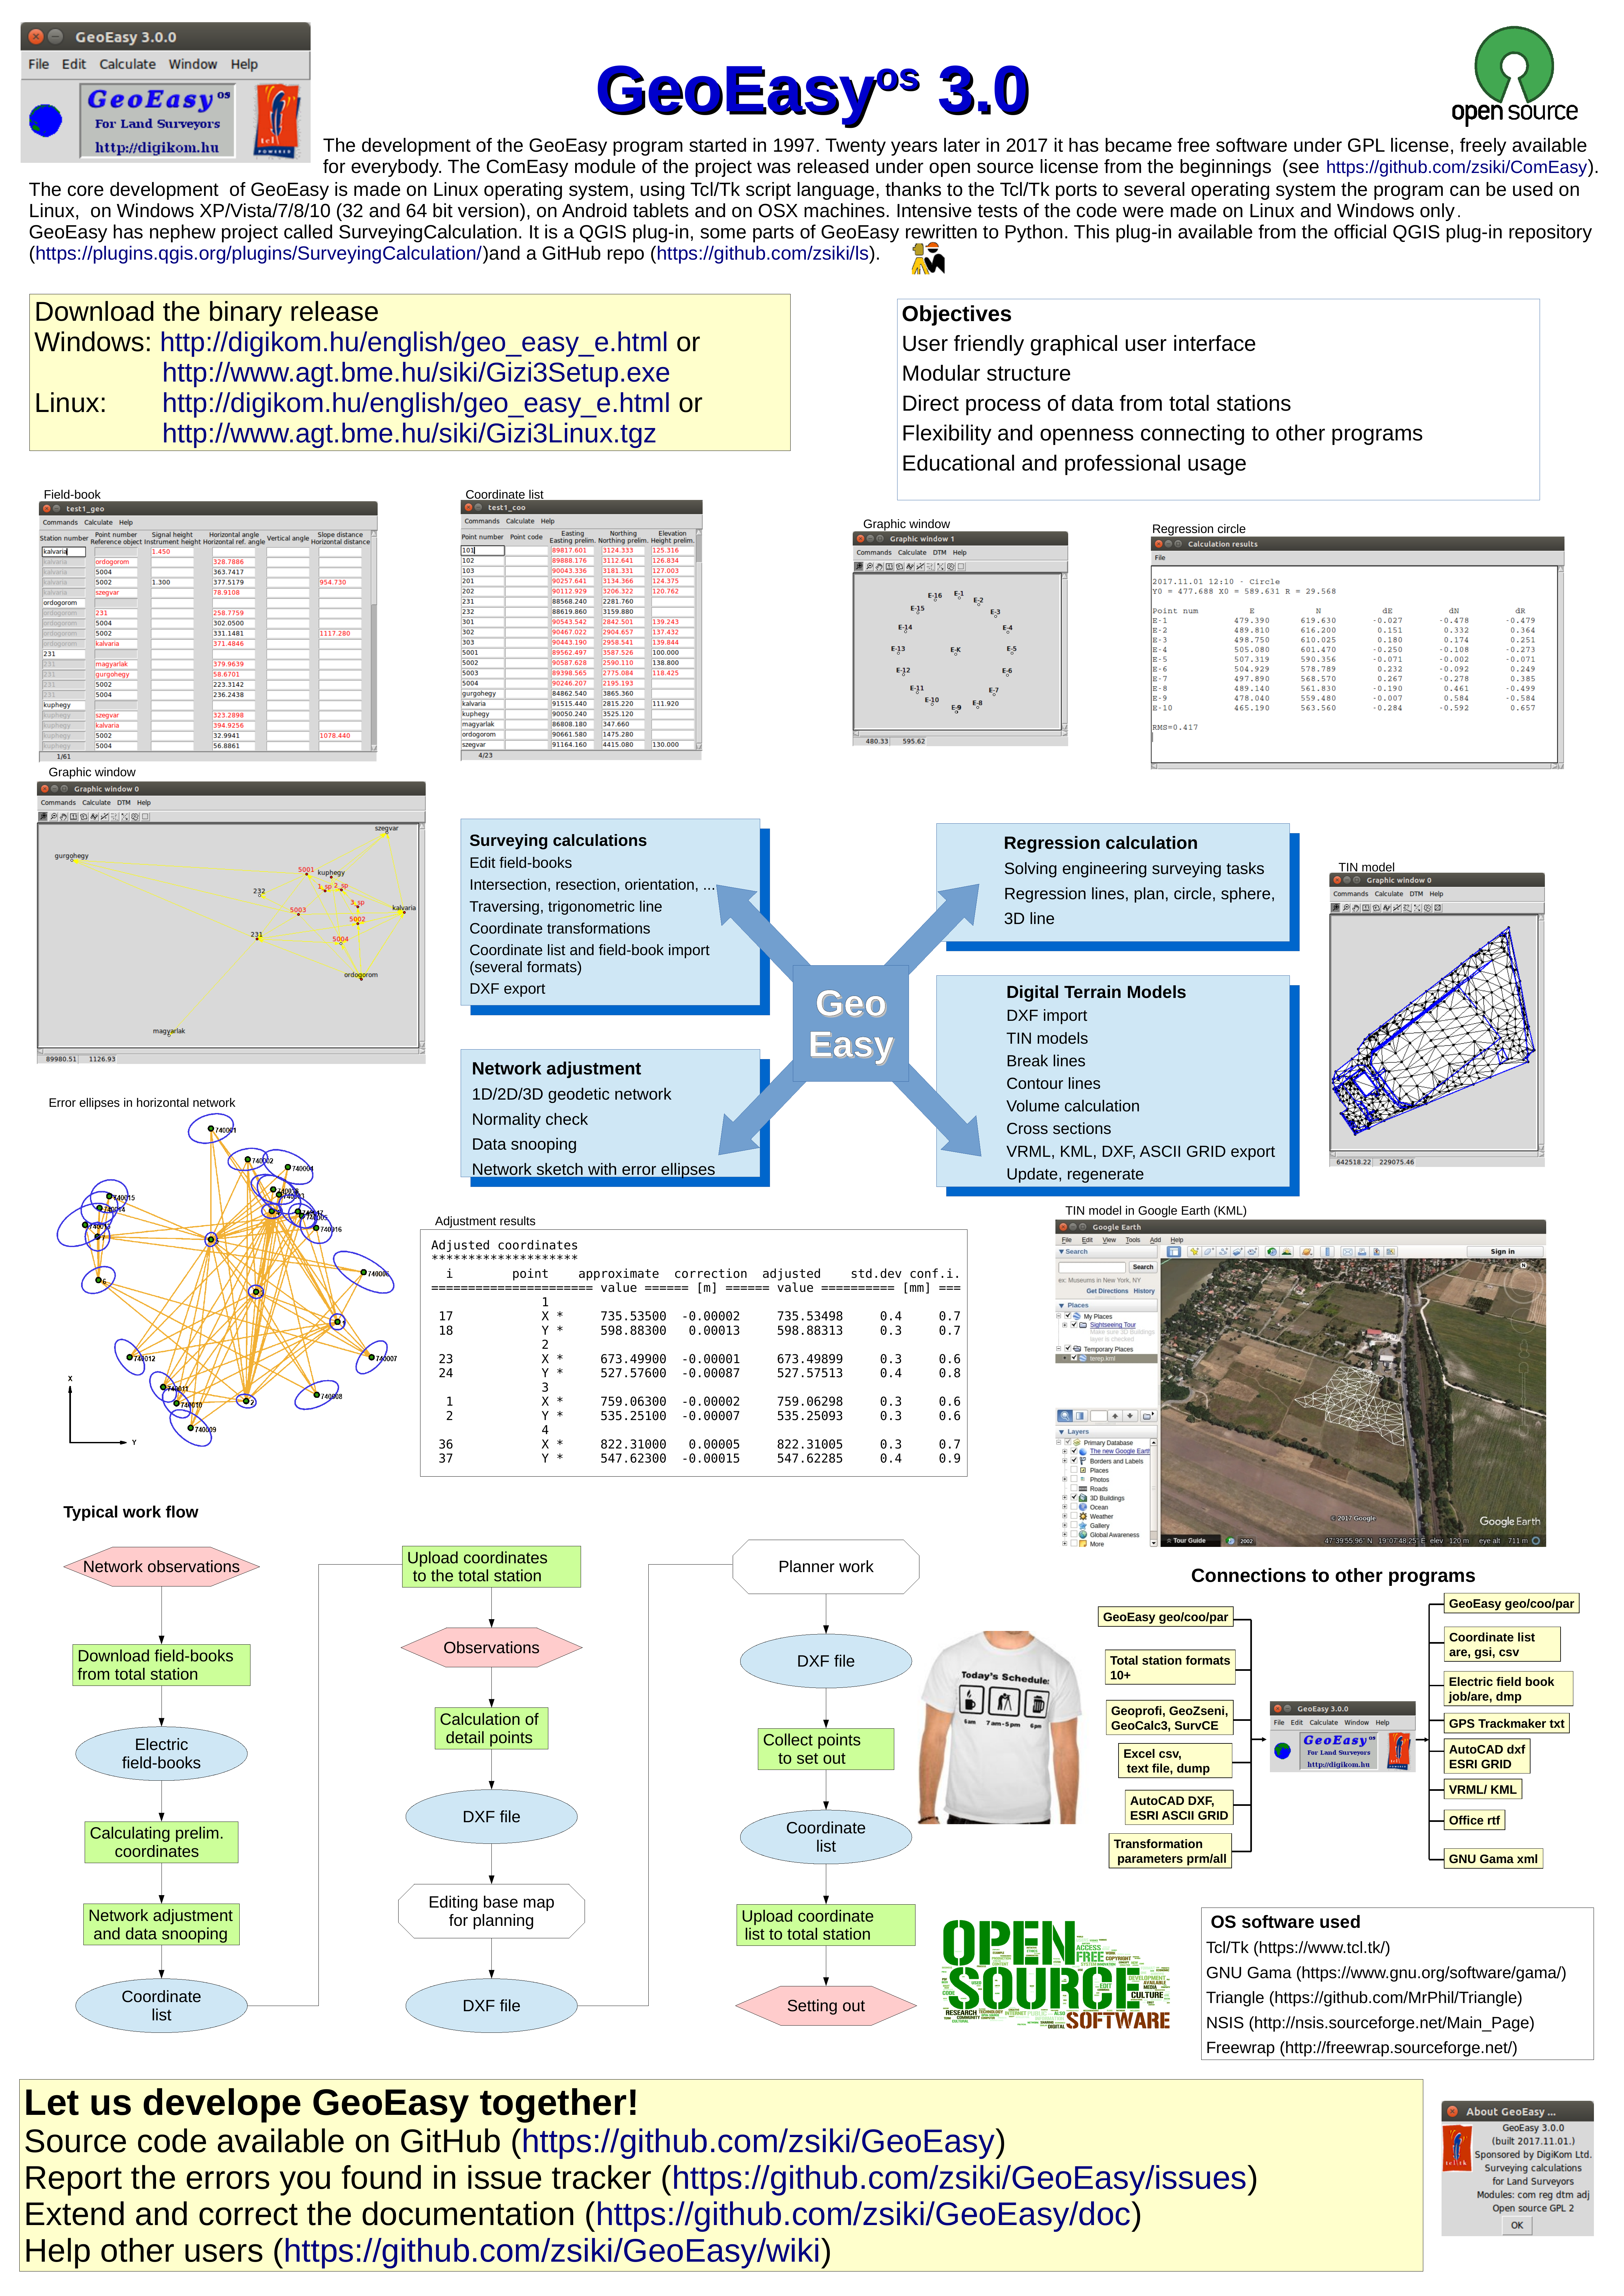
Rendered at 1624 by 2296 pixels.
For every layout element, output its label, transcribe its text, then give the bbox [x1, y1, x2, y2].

text_box Adjustment results [430, 1211, 675, 1230]
picture [1329, 873, 1545, 1167]
text_box AutoCAD DXF, ESRI ASCII GRID [1125, 1790, 1234, 1825]
text_box Setting out [735, 1986, 917, 2026]
list Regression calculation Solving engineering surveying tasks Regression lines, plan, circle, sphere, 3D line [999, 829, 1299, 942]
list Surveying calculations Edit field-books Intersection, resection, orientation, ... Traversing, trigonometric line Coordinate transformations Coordinate list and field-book import (several formats) DXF export [465, 829, 764, 1001]
text_box Editing base map for planning [398, 1884, 585, 1938]
text_box Electric field-books [76, 1726, 248, 1781]
text_box Total station formats 10+ [1105, 1650, 1236, 1685]
text_box Planner work [733, 1540, 919, 1594]
picture [1270, 1701, 1416, 1772]
text_box Coordinate list [76, 1979, 248, 2033]
picture [905, 1631, 1099, 1825]
text_box [461, 1049, 806, 1187]
title Connections to other programs [1113, 1560, 1555, 1589]
text_box Office rtf [1444, 1810, 1505, 1830]
text_box Adjusted coordinates ******************** i point approximate correction adjusted std.dev conf.i. ====================== value ====== [m] ====== value ========== [mm] === 1 17 X * 735.53500 -0.00002 735.53498 0.4 0.7 18 Y * 598.88300 0.00013 598.88313 0.3 0.7 2 23 X * 673.49900 -0.00001 673.49899 0.3 0.6 24 Y * 527.57600 -0.00087 527.57513 0.4 0.8 3 1 X * 759.06300 -0.00002 759.06298 0.3 0.6 2 Y * 535.25100 -0.00007 535.25093 0.3 0.6 4 36 X * 822.31000 0.00005 822.31005 0.3 0.7 37 Y * 547.62300 -0.00015 547.62285 0.4 0.9 [426, 1236, 966, 1468]
text_box Graphic window [858, 515, 955, 533]
text_box DXF file [740, 1634, 912, 1688]
picture [1426, 25, 1605, 128]
text_box Coordinate list [461, 485, 571, 504]
picture [1055, 1220, 1546, 1547]
picture [37, 781, 426, 1064]
text_box GeoEasy geo/coo/par [1098, 1606, 1234, 1627]
text_box Upload coordinates to the total station [402, 1546, 581, 1587]
text_box Regression circle [1147, 520, 1297, 538]
text_box [420, 1229, 967, 1477]
text_box Excel csv, text file, dump [1119, 1743, 1232, 1778]
text_box Graphic window [44, 763, 141, 781]
text_box GNU Gama xml [1444, 1848, 1543, 1869]
list OS software used Tcl/Tk (https://www.tcl.tk/) GNU Gama (https://www.gnu.org/software/gama/) Triangle (https://github.com/MrPhil/Triangle) NSIS (http://nsis.sourceforge.net/Main_Page) Freewrap (http://freewrap.sourceforge.net/) [1201, 1908, 1594, 2060]
list Network adjustment 1D/2D/3D geodetic network Normality check Data snooping Network sketch with error ellipses [467, 1054, 721, 1187]
text_box VRML/ KML [1444, 1779, 1522, 1799]
text_box TIN model in Google Earth (KML) [1060, 1201, 1252, 1220]
text_box Field-book [39, 485, 156, 504]
picture [853, 531, 1068, 746]
picture [1151, 537, 1564, 770]
picture [39, 501, 378, 762]
text_box Typical work flow [59, 1500, 269, 1524]
text_box Network observations [63, 1547, 260, 1586]
text_box The core development of GeoEasy is made on Linux operating system, using Tcl/Tk script language, thanks to the Tcl/Tk ports to several operating system the program can be used on Linux, on Windows XP/Vista/7/8/10 (32 and 64 bit version), on Android tablets and on OSX machines. Intensive tests of the code were made on Linux and Windows only. GeoEasy has nephew project called SurveyingCalculation. It is a QGIS plug-in, some parts of GeoEasy rewritten to Python. This plug-in available from the official QGIS plug-in repository (https://plugins.qgis.org/plugins/SurveyingCalculation/)and a GitHub repo (https://github.com/zsiki/ls). [24, 176, 1605, 266]
text_box [892, 975, 1300, 1196]
text_box Upload coordinate list to total station [737, 1904, 915, 1946]
text_box Geoprofi, GeoZseni, GeoCalc3, SurvCE [1106, 1700, 1234, 1735]
picture [1442, 2101, 1594, 2236]
picture [56, 1108, 411, 1452]
text_box Error ellipses in horizontal network [44, 1093, 251, 1112]
text_box DXF file [406, 1979, 578, 2033]
text_box Electric field book job/are, dmp [1444, 1671, 1573, 1706]
text_box Collect points to set out [758, 1728, 894, 1770]
text_box Transformation parameters prm/all [1109, 1833, 1232, 1868]
text_box Coordinate list are, gsi, csv [1444, 1627, 1561, 1662]
text_box [461, 819, 811, 1015]
list Digital Terrain Models DXF import TIN models Break lines Contour lines Volume calculation Cross sections VRML, KML, DXF, ASCII GRID export Update, regenerate [1001, 981, 1290, 1187]
text_box Geo Easy [793, 965, 909, 1082]
picture [940, 1919, 1172, 2030]
text_box AutoCAD dxf ESRI GRID [1444, 1739, 1530, 1773]
title GeoEasyos 3.0 [314, 36, 1310, 142]
picture [461, 500, 703, 761]
text_box Download the binary release Windows: http://digikom.hu/english/geo_easy_e.html or http://www.agt.bme.hu/siki/Gizi3Setup.exe Linux: http://digikom.hu/english/geo_easy_e.html or http://www.agt.bme.hu/siki/Gizi3Linux.tgz [29, 294, 791, 451]
list Objectives User friendly graphical user interface Modular structure Direct process of data from total stations Flexibility and openness connecting to other programs Educational and professional usage [897, 299, 1540, 500]
text_box Download field-books from total station [73, 1644, 250, 1686]
text_box TIN model [1334, 858, 1403, 877]
text_box The development of the GeoEasy program started in 1997. Twenty years later in 2017 it has became free software under GPL license, freely available for everybody. The ComEasy module of the project was released under open source license from the beginnings (see https://github.com/zsiki/ComEasy). [318, 132, 1605, 193]
text_box Observations [401, 1628, 583, 1667]
picture [912, 242, 945, 275]
text_box Let us develope GeoEasy together! Source code available on GitHub (https://github.com/zsiki/GeoEasy) Report the errors you found in issue tracker (https://github.com/zsiki/GeoEasy/issues) Extend and correct the documentation (https://github.com/zsiki/GeoEasy/doc) Help other users (https://github.com/zsiki/GeoEasy/wiki) [19, 2079, 1423, 2271]
text_box Calculation of detail points [435, 1707, 548, 1749]
text_box Coordinate list [740, 1810, 912, 1864]
text_box GeoEasy geo/coo/par [1444, 1593, 1580, 1613]
text_box DXF file [406, 1790, 578, 1844]
text_box Network adjustment and data snooping [83, 1904, 240, 1945]
picture [21, 22, 311, 163]
text_box [884, 823, 1300, 975]
text_box GPS Trackmaker txt [1444, 1713, 1570, 1733]
text_box Calculating prelim. coordinates [85, 1822, 238, 1863]
